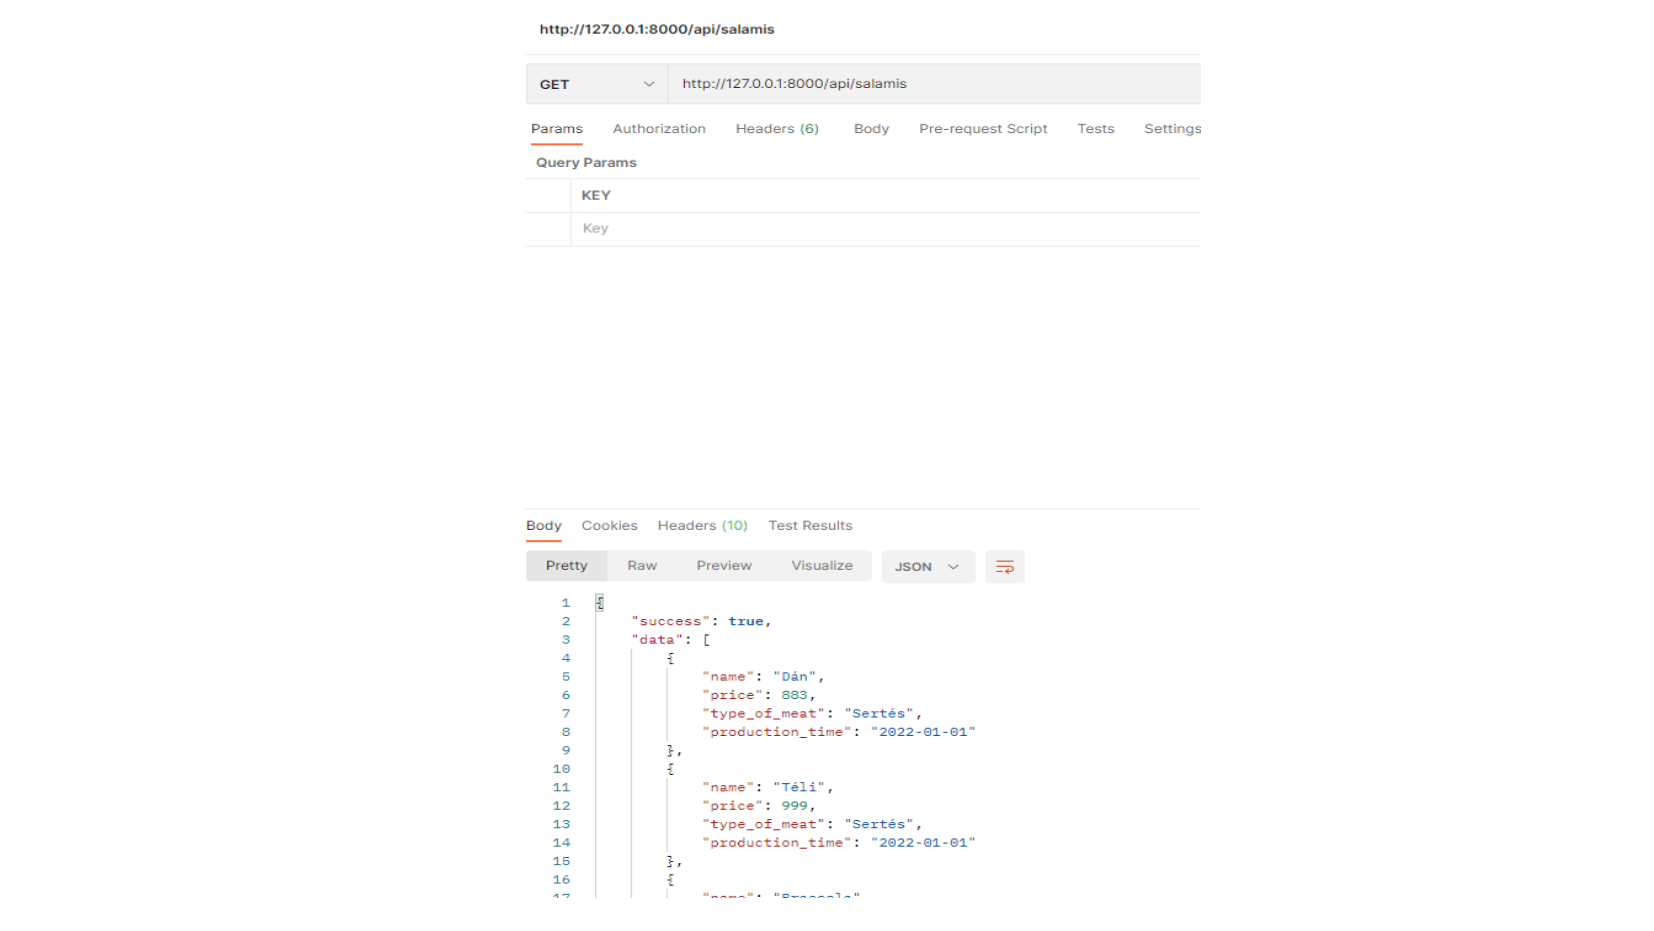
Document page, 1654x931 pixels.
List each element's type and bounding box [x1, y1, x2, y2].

picture [525, 7, 1201, 901]
